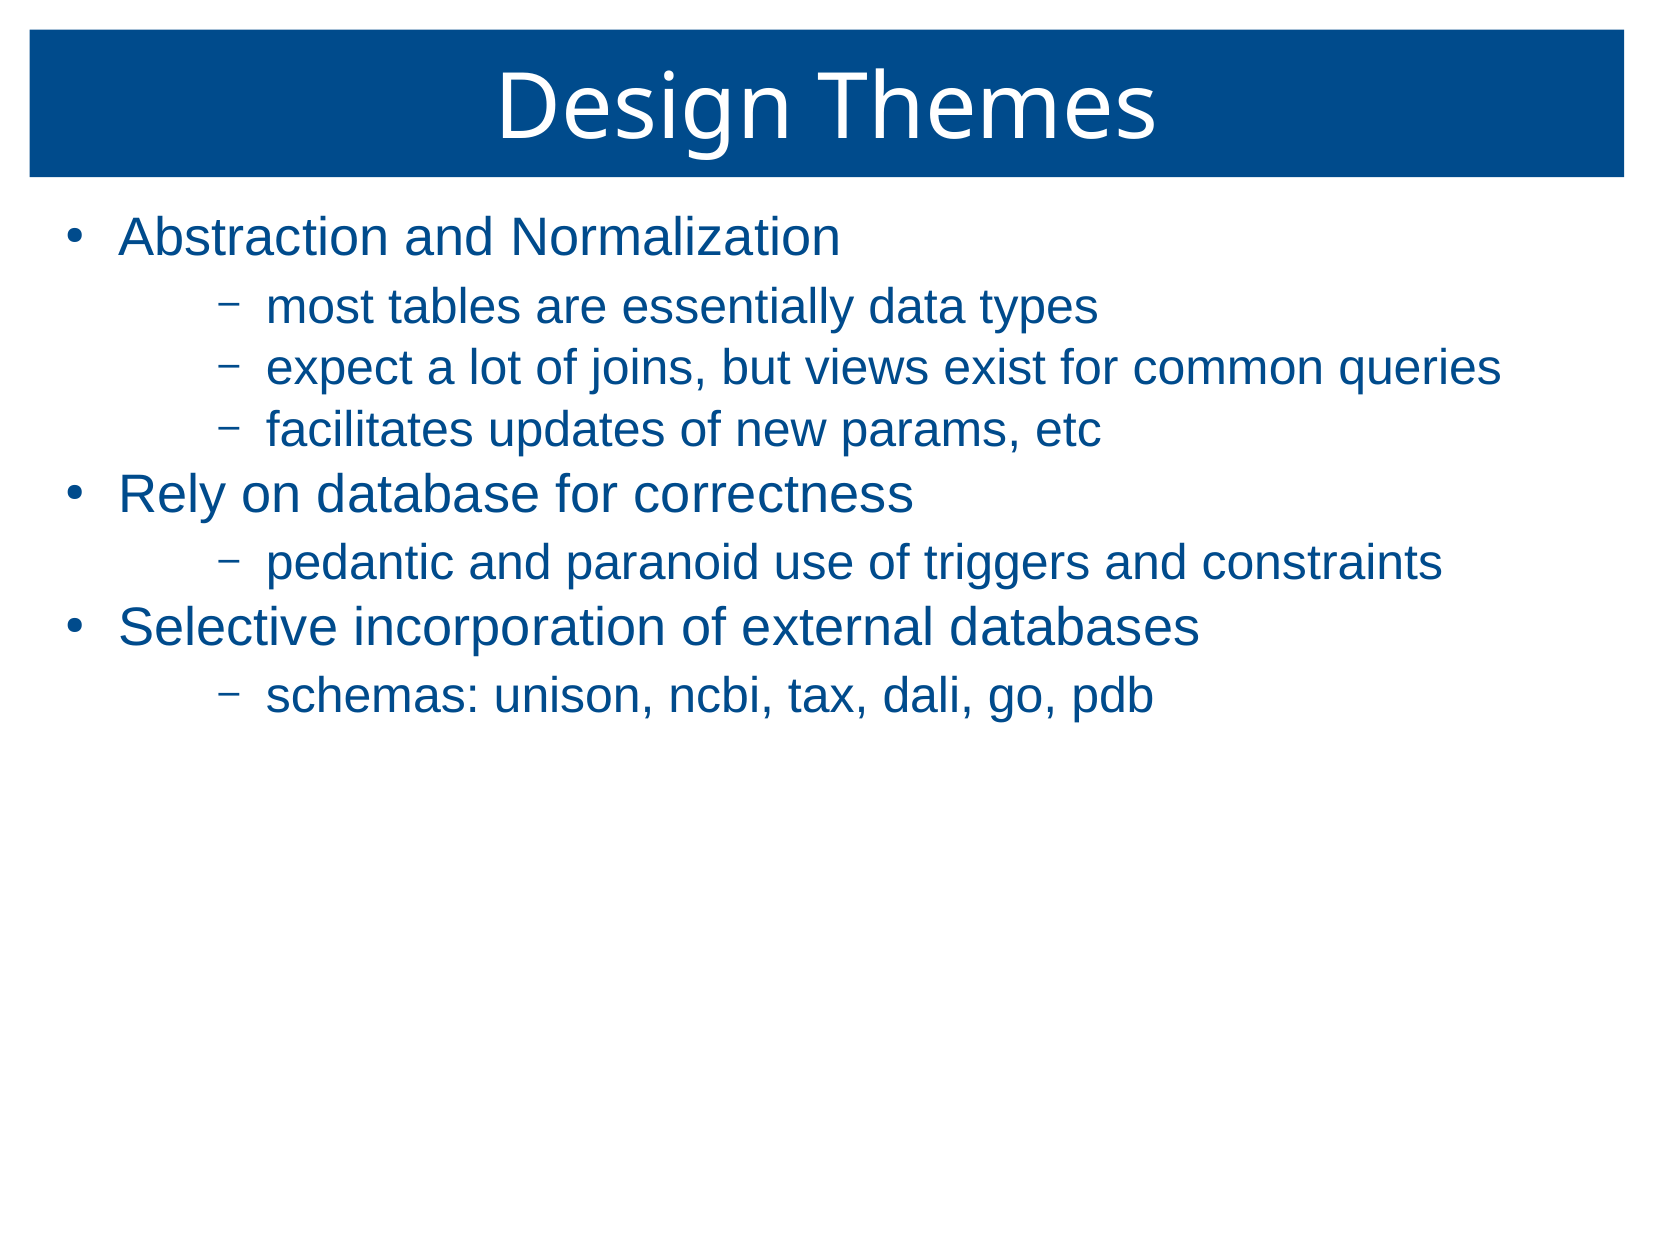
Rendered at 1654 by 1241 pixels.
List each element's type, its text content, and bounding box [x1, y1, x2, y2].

list Abstraction and Normalization most tables are essentially data types expect a lot of joins, but views exist for common queries facilitates updates of new params, etc Rely on database for correctness pedantic and paranoid use of triggers and constraints Selective incorporation of external databases schemas: unison, ncbi, tax, dali, go, pdb [29, 206, 1625, 1152]
title Design Themes [29, 29, 1625, 178]
